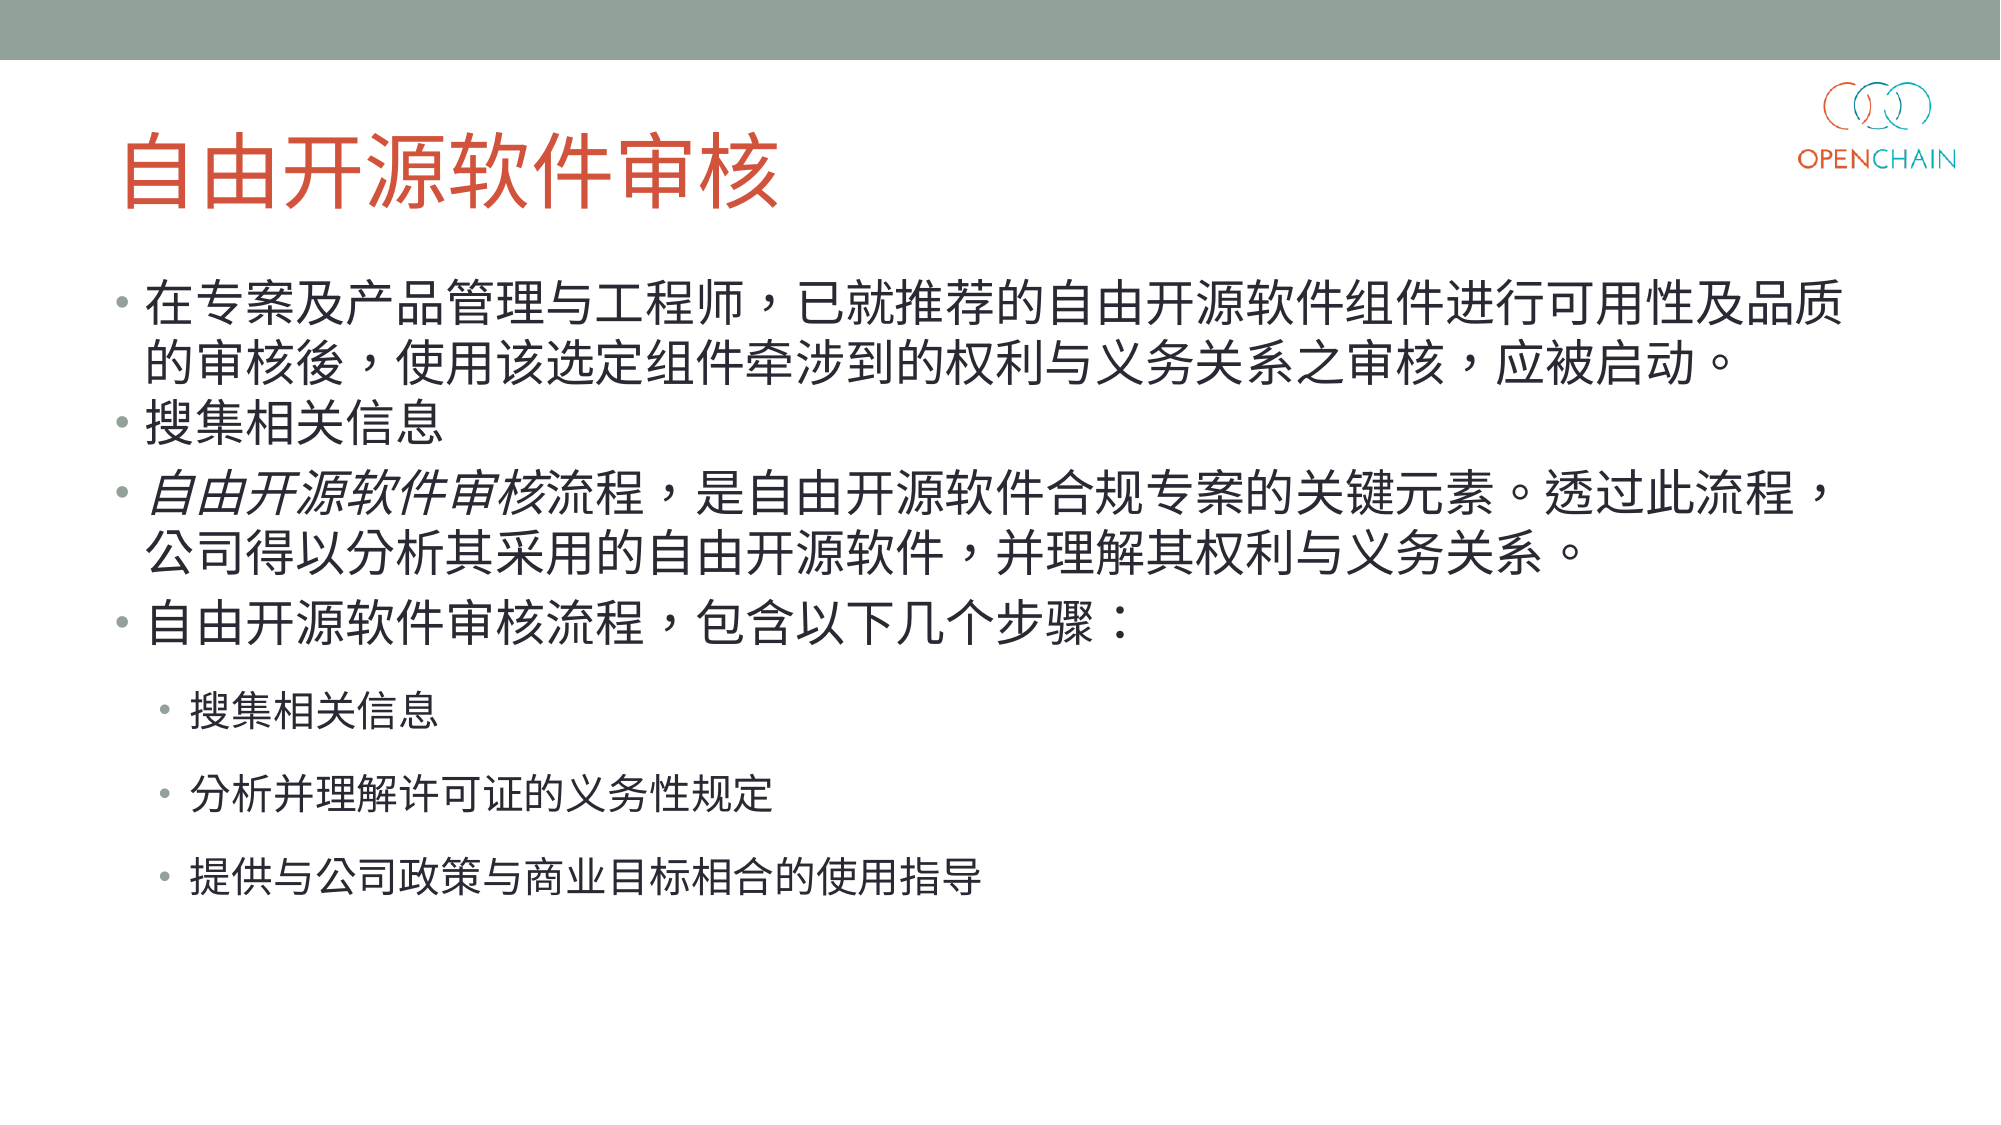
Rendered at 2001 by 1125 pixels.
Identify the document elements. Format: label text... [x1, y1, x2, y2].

picture [1798, 82, 1955, 169]
title 自由开源软件审核 [99, 87, 1900, 250]
list 在专案及产品管理与工程师，已就推荐的自由开源软件组件进行可用性及品质的审核後，使用该选定组件牵涉到的权利与义务关系之审核，应被启动。 搜集相关信息 自由开源软件审核流程，是自由开源软件合规专案的关键元素。透过此流程，公司得以分析其采用的自由开源软件，并理解其权利与义务关系。 自由开源软件审核流程，包含以下几个步骤： 搜集相关信息 分析并理解许可证的义务性规定 提供与公司政策与商业目标相合的使用指导 [99, 263, 1900, 1064]
